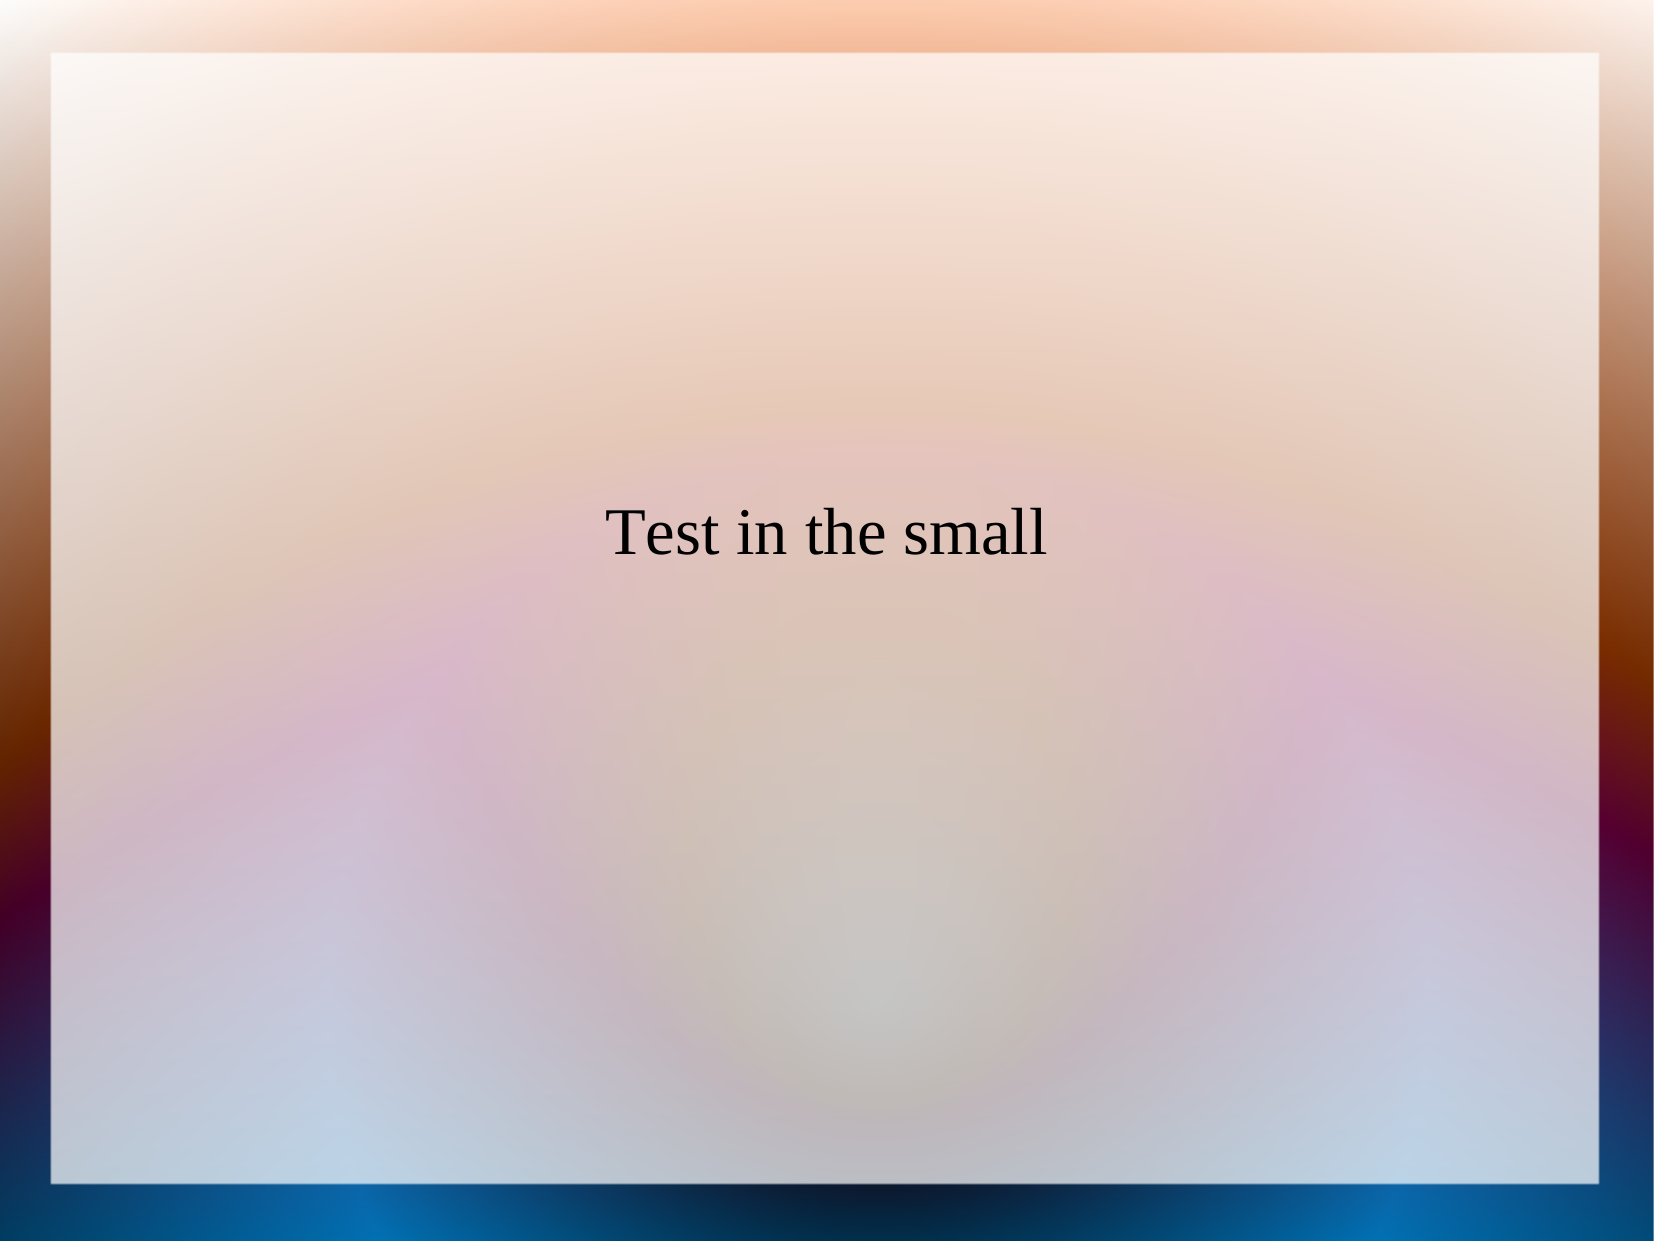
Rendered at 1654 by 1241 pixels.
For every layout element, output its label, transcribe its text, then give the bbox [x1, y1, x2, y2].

picture [0, 0, 1654, 1241]
subtitle Test in the small [82, 55, 1571, 1010]
